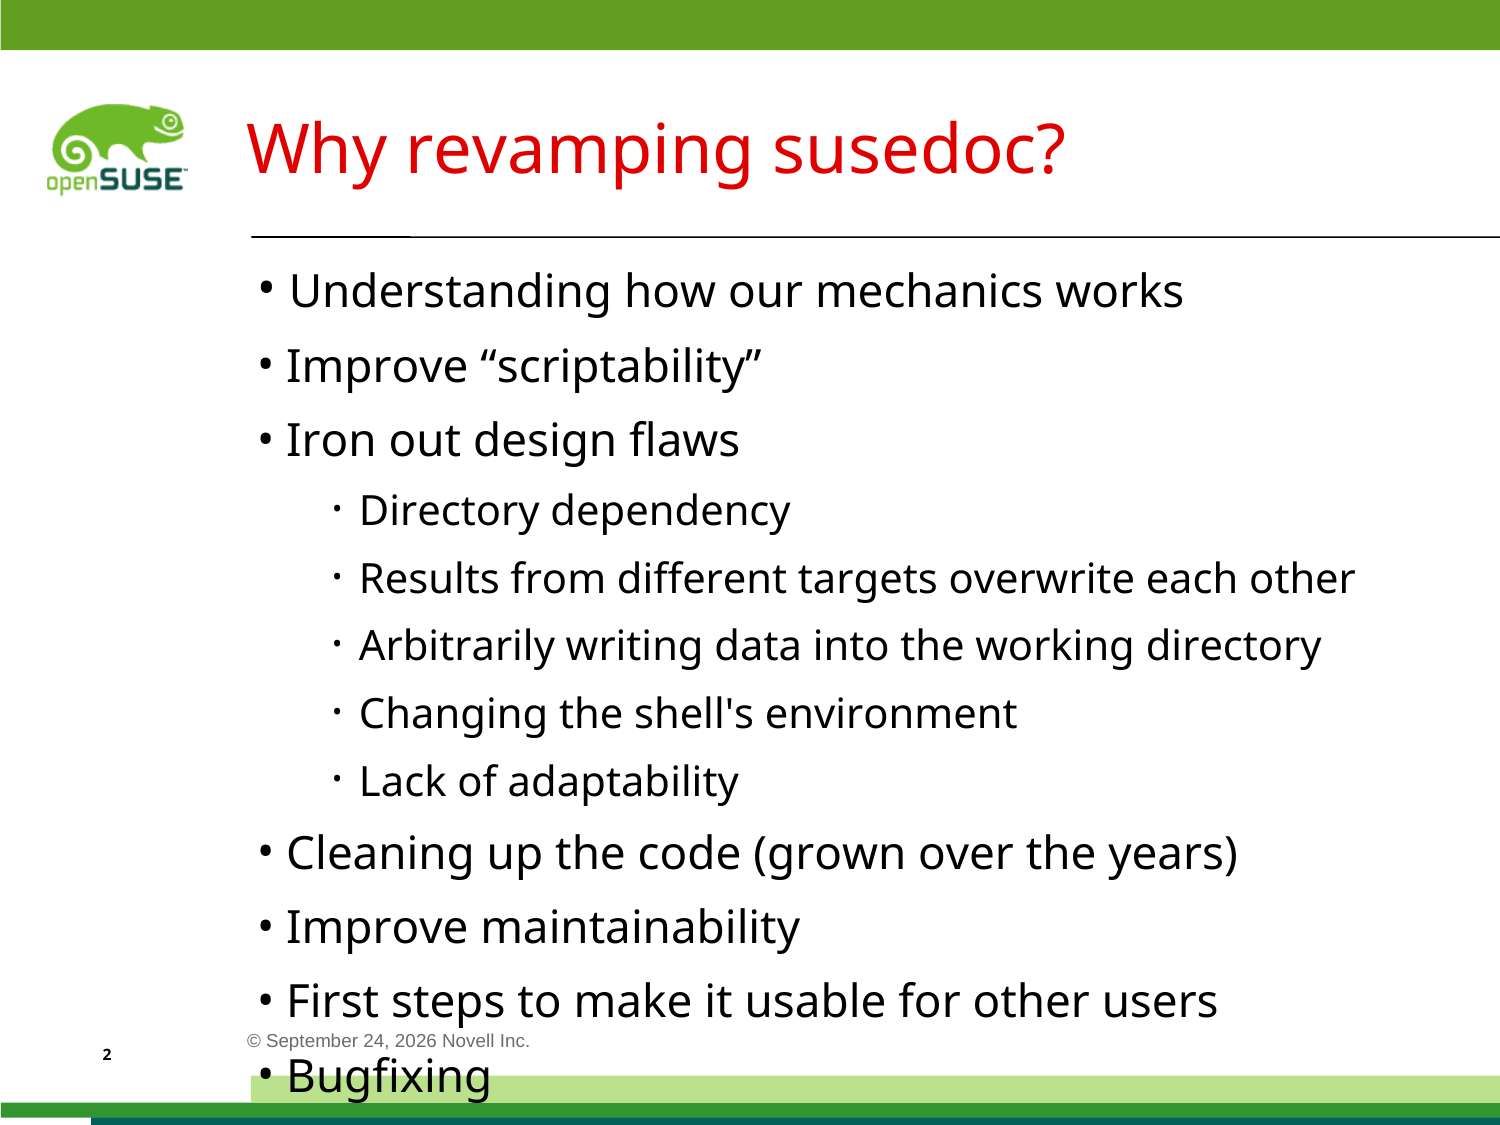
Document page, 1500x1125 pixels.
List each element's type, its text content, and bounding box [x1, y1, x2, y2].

title Why revamping susedoc? [246, 60, 1409, 239]
picture [47, 104, 188, 197]
list Understanding how our mechanics works Improve “scriptability” Iron out design flaws Directory dependency Results from different targets overwrite each other Arbitrarily writing data into the working directory Changing the shell's environment Lack of adaptability Cleaning up the code (grown over the years) Improve maintainability First steps to make it usable for other users Bugfixing [242, 246, 1382, 1011]
